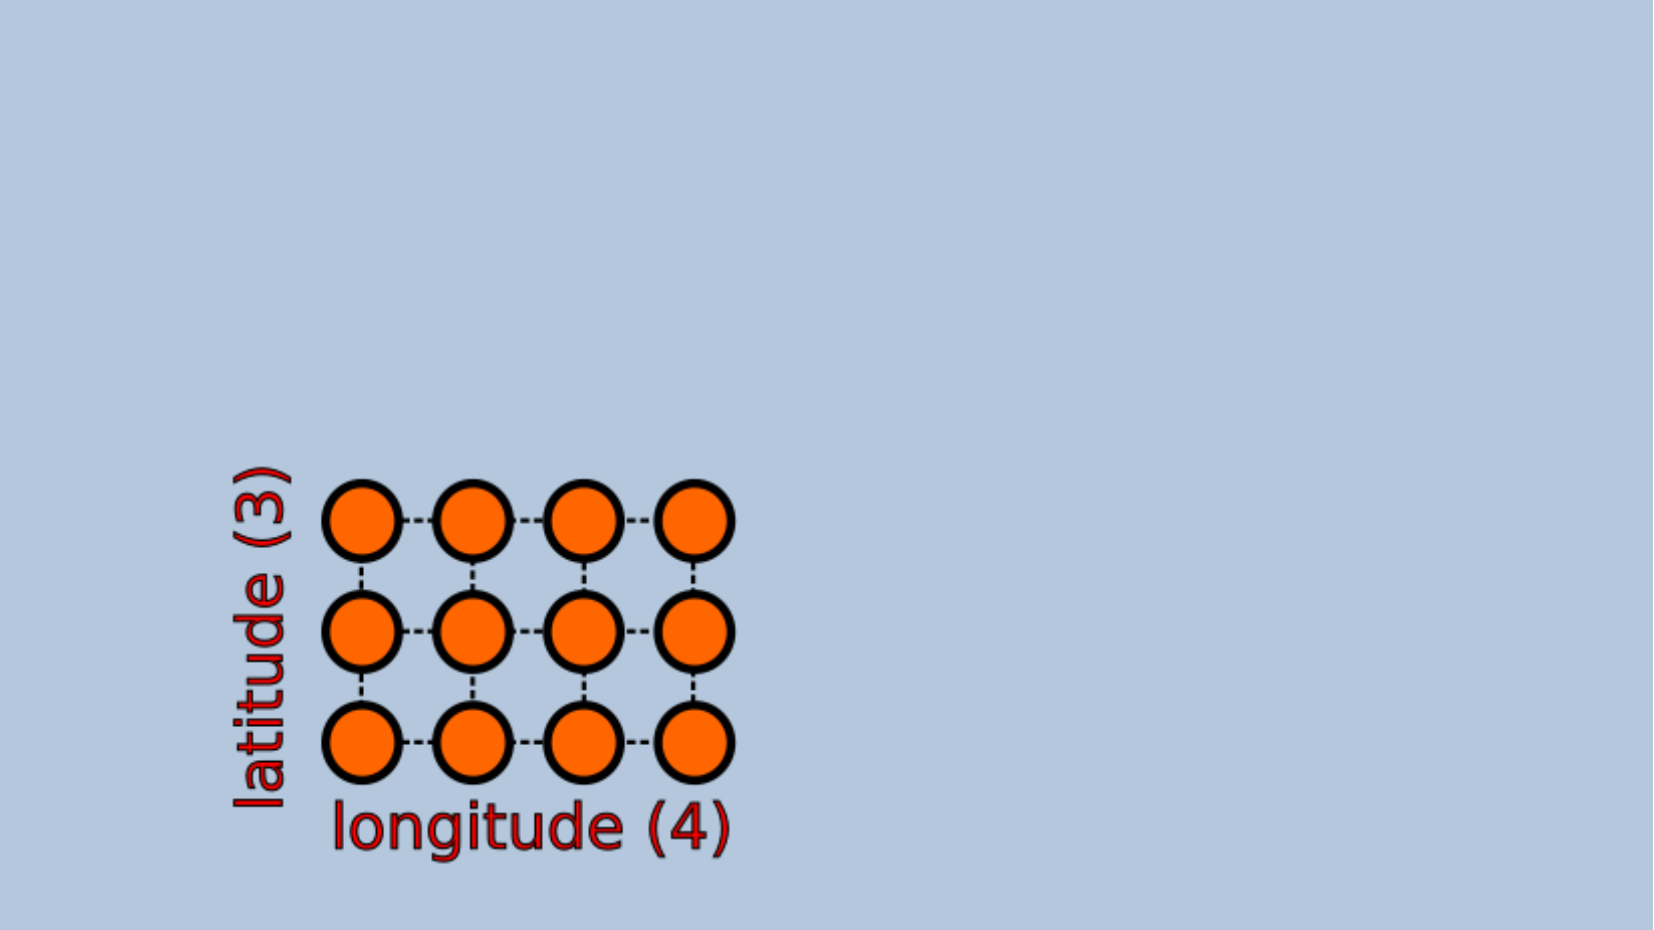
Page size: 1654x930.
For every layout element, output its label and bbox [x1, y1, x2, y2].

picture [139, 0, 1455, 930]
